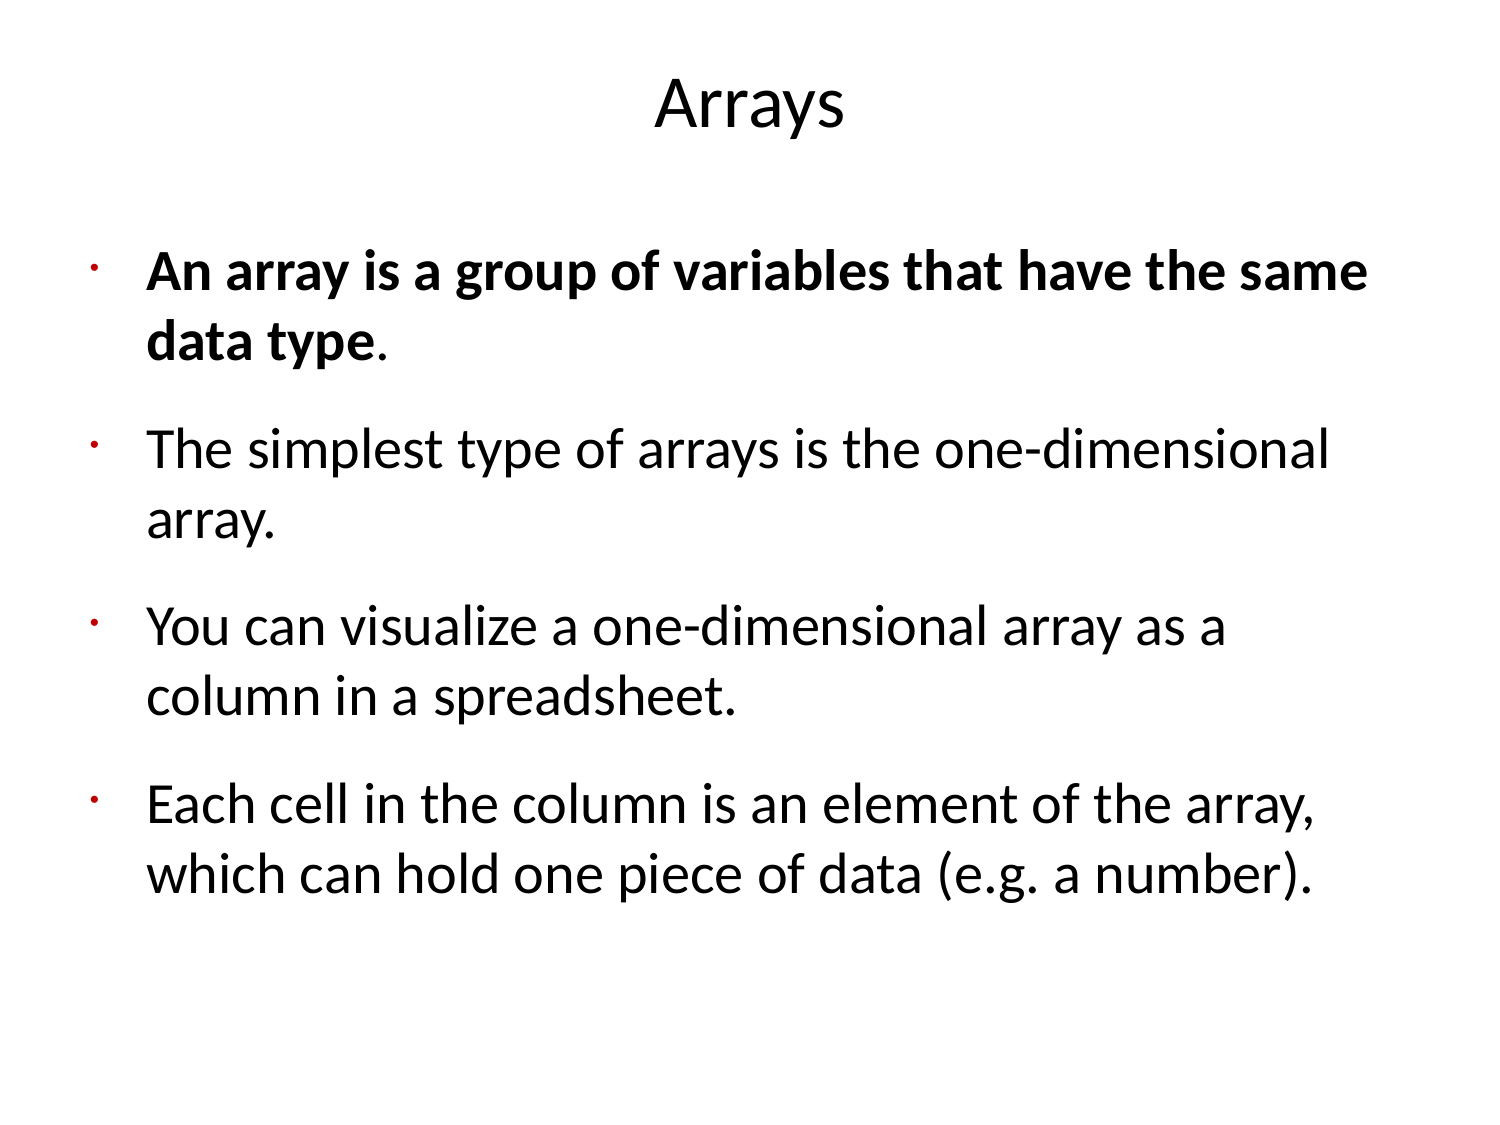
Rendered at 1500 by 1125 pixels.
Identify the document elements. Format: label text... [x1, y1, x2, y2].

title Arrays [75, 45, 1425, 224]
list An array is a group of variables that have the same data type. The simplest type of arrays is the one-dimensional array. You can visualize a one-dimensional array as a column in a spreadsheet. Each cell in the column is an element of the array, which can hold one piece of data (e.g. a number). [75, 224, 1425, 968]
